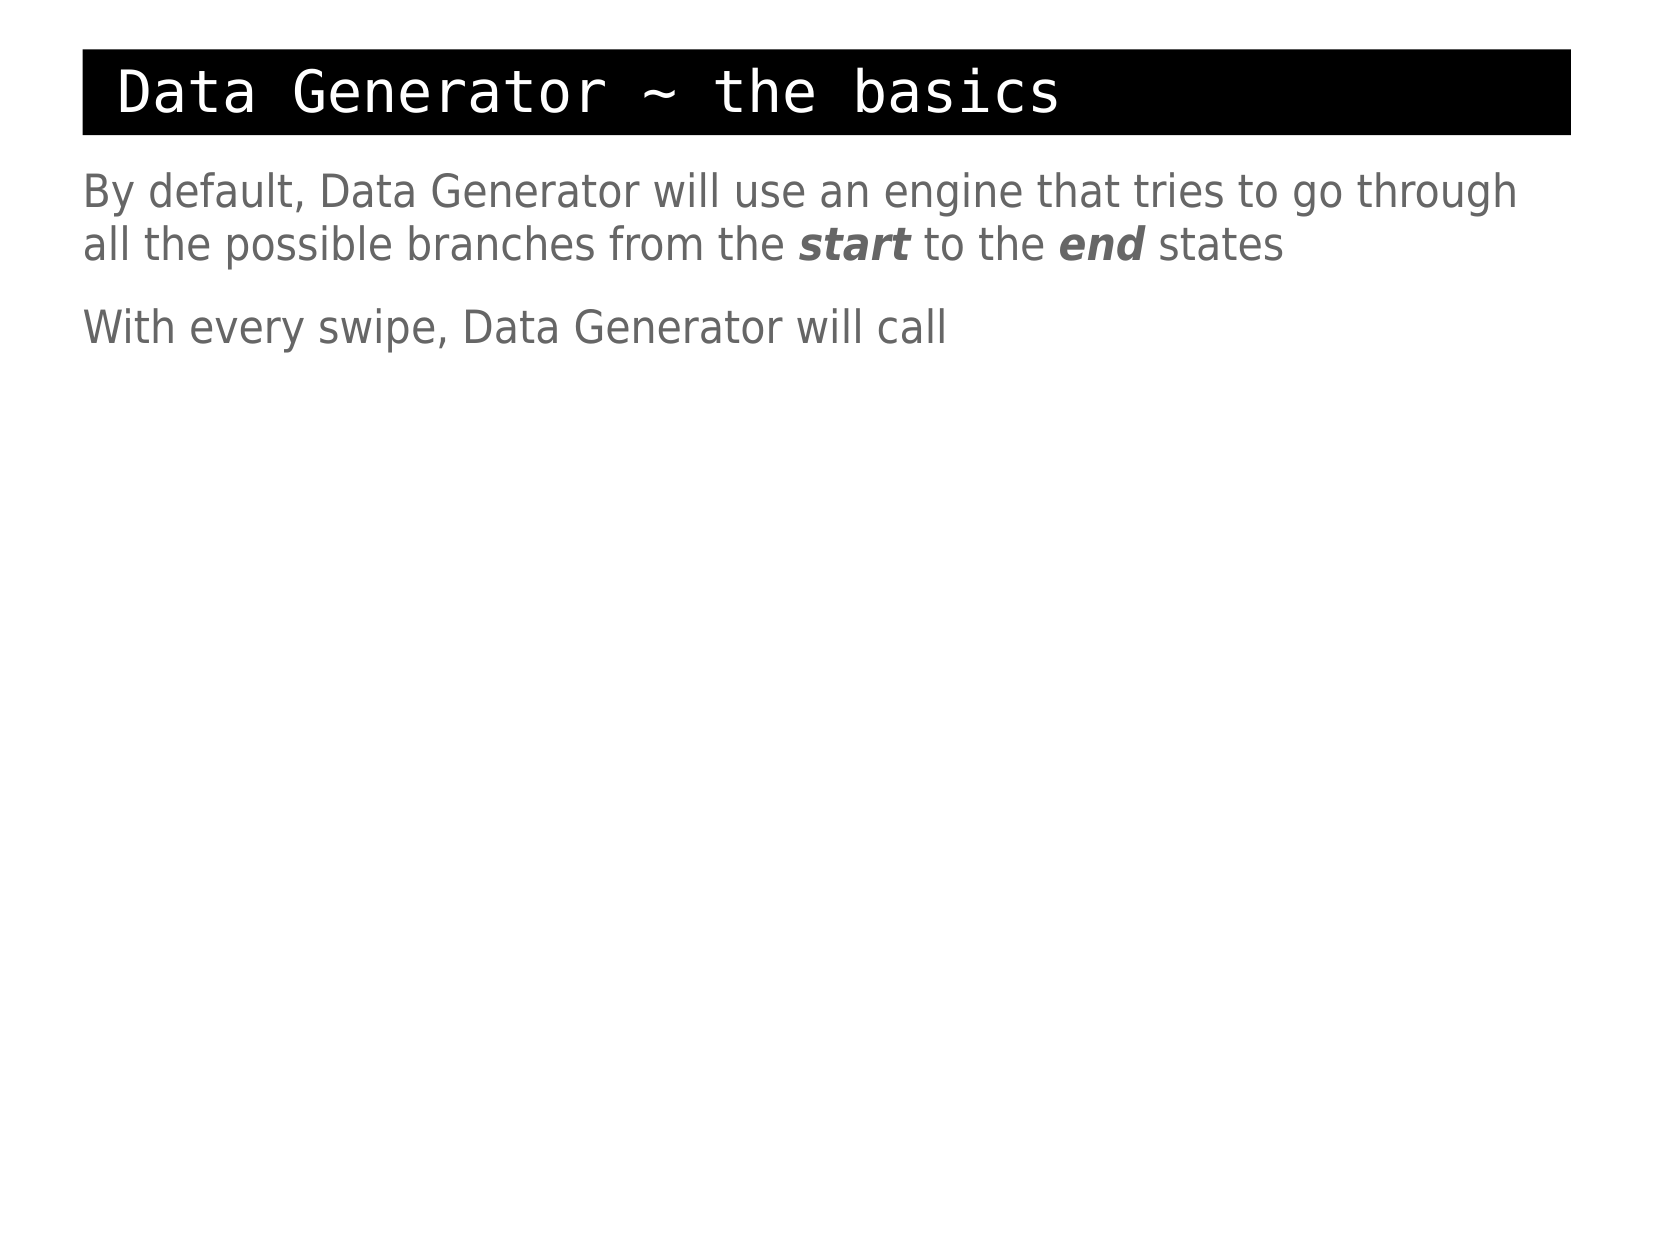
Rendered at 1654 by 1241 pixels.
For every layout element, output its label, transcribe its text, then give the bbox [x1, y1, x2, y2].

title Data Generator ~ the basics [82, 49, 1571, 136]
list By default, Data Generator will use an engine that tries to go through all the possible branches from the start to the end states With every swipe, Data Generator will call [82, 165, 1571, 1096]
